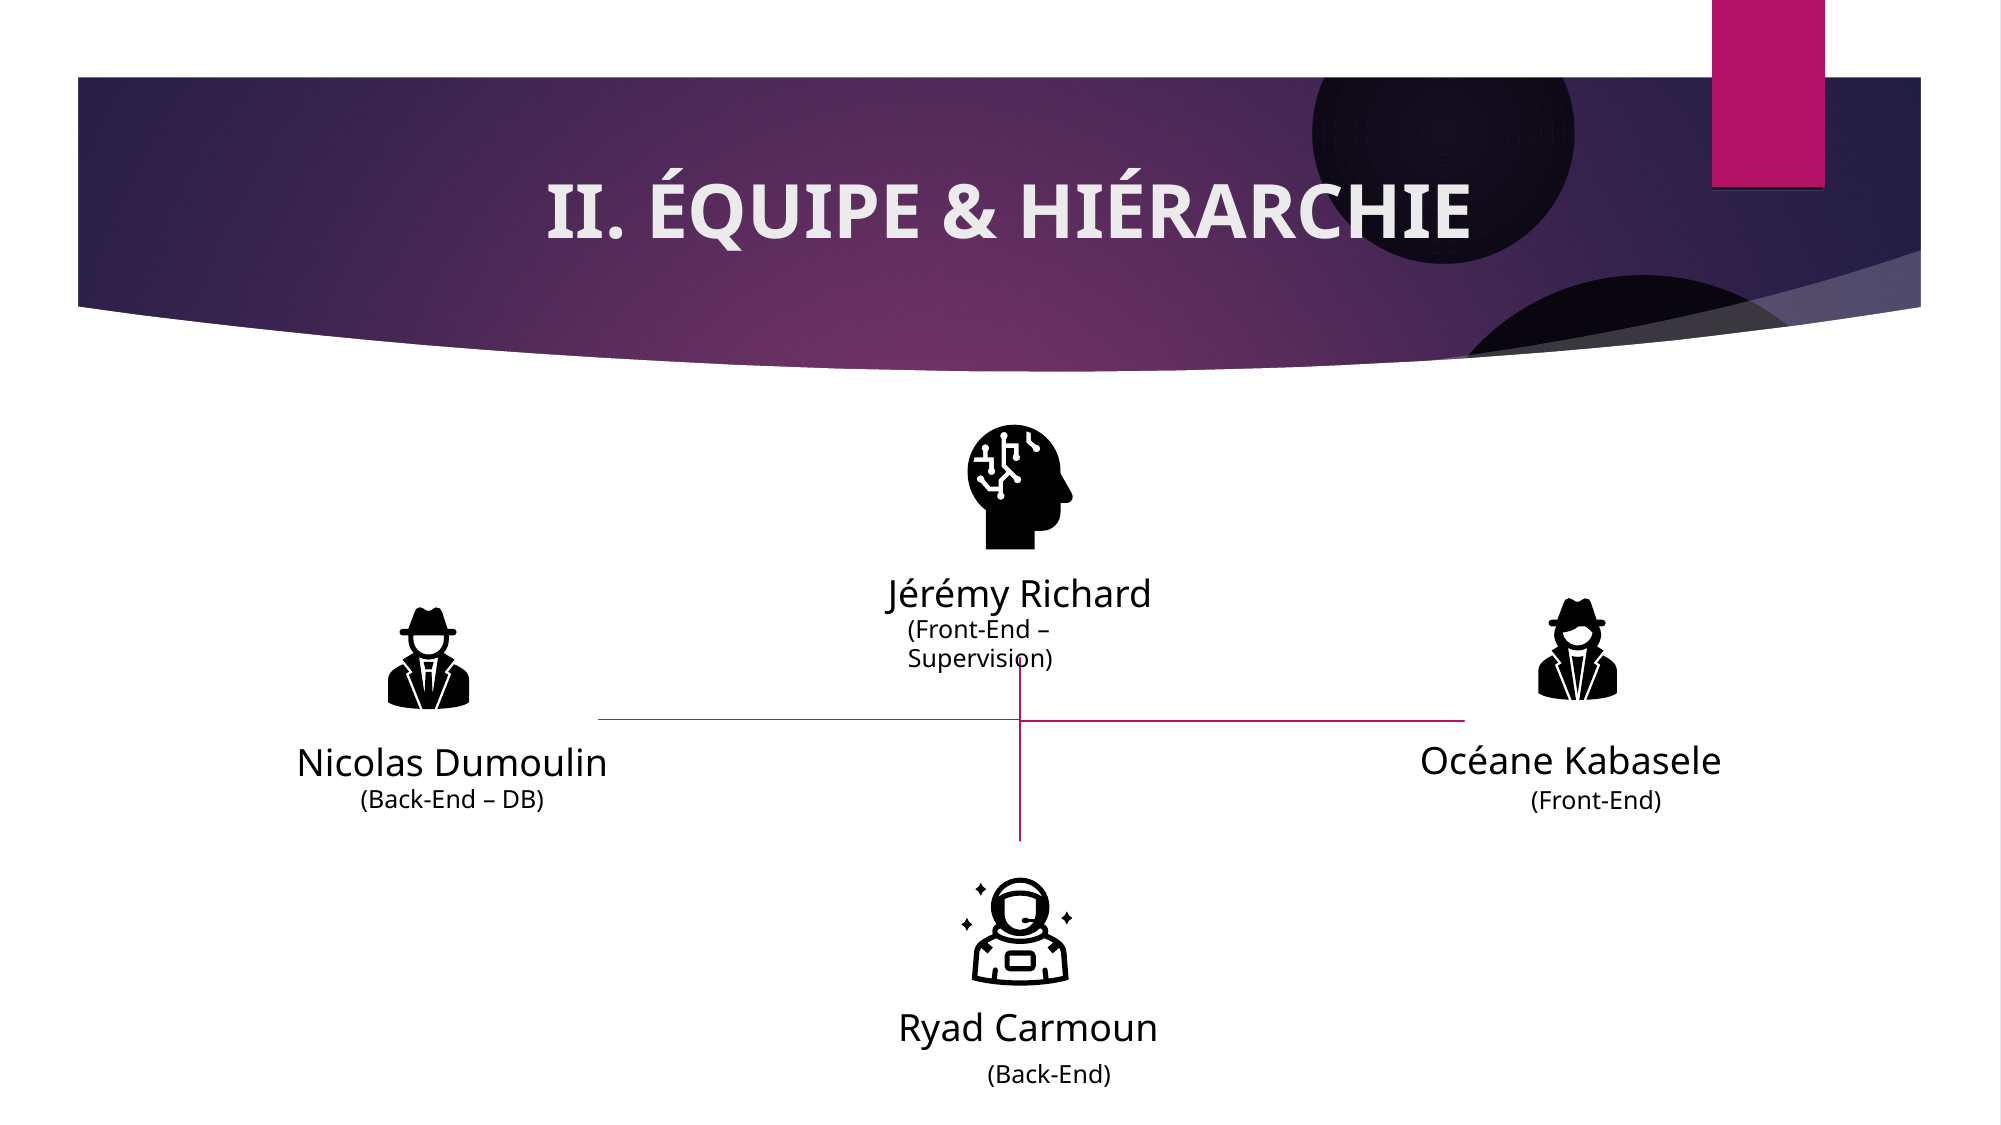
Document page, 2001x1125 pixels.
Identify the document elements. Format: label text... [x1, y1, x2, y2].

text_box Nicolas Dumoulin (Back-End – DB) [269, 731, 636, 823]
text_box Océane Kabasele [1405, 729, 1780, 791]
text_box (Front-End) [1516, 776, 1843, 823]
text_box (Front-End – Supervision) [892, 605, 1194, 651]
picture [956, 870, 1084, 996]
title II. ÉQUIPE & HIÉRARCHIE [301, 151, 1739, 267]
text_box Ryad Carmoun [883, 996, 1279, 1058]
text_box Jérémy Richard [762, 562, 1279, 624]
picture [367, 596, 491, 720]
text_box (Back-End) [972, 1050, 1331, 1097]
picture [1516, 587, 1640, 711]
picture [945, 412, 1096, 562]
